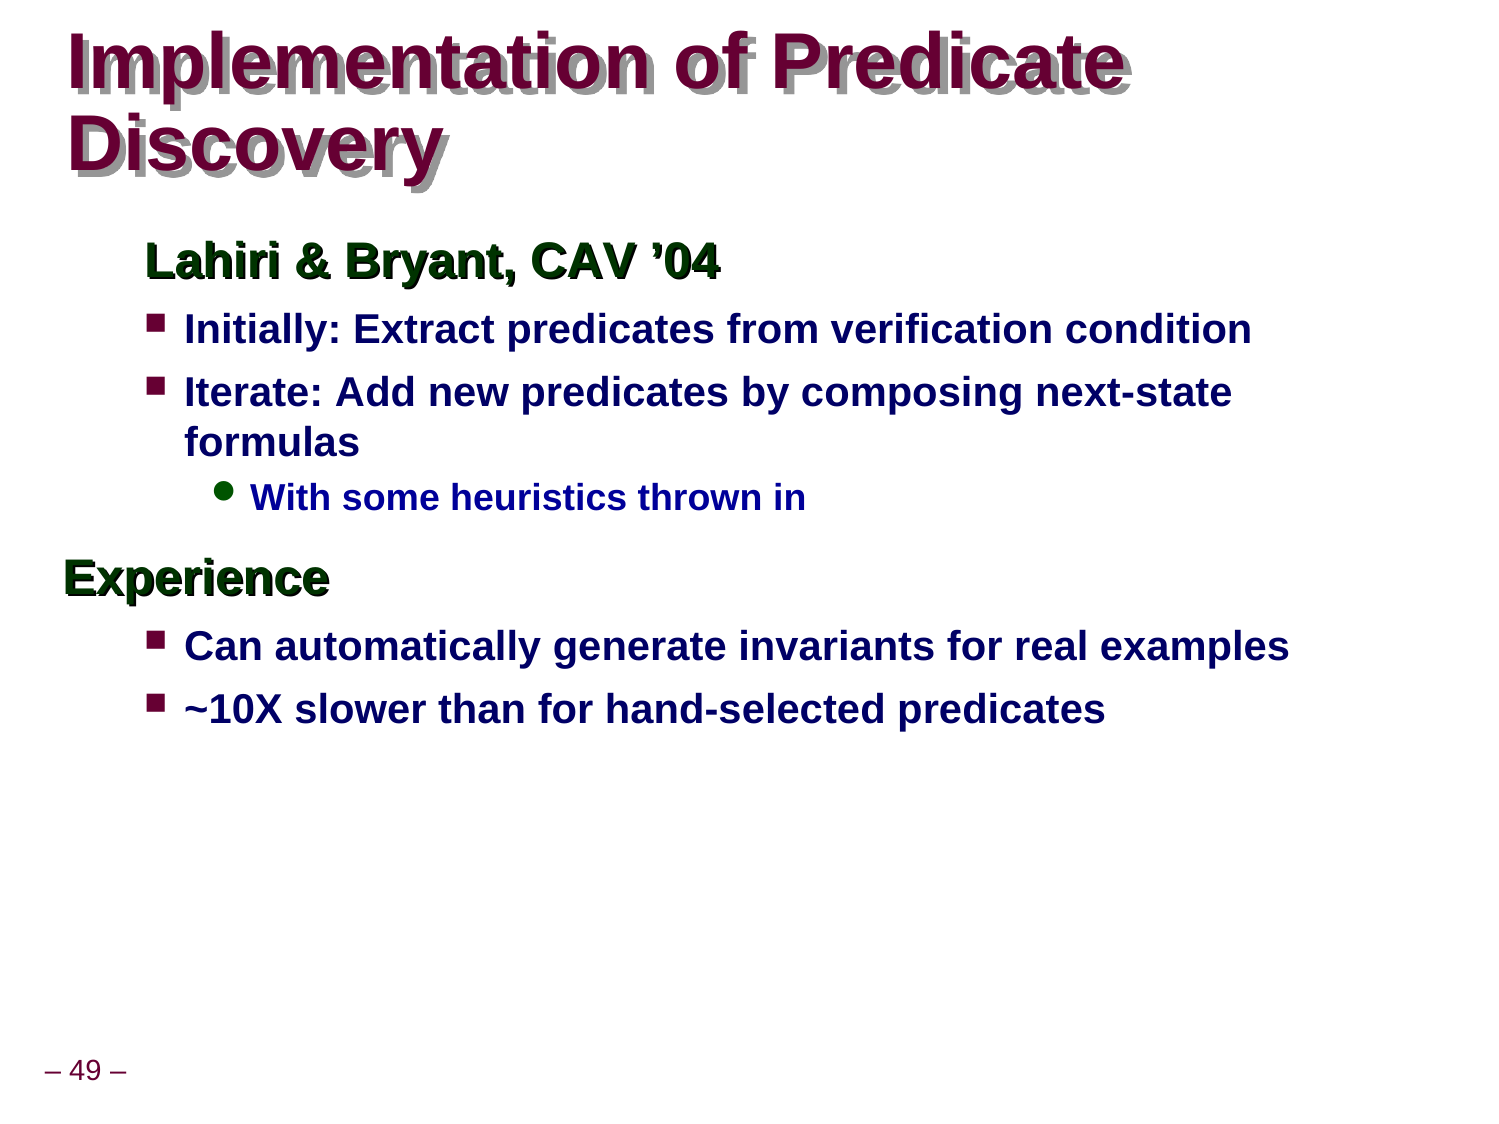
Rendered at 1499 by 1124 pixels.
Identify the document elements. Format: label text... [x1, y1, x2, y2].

title Implementation of Predicate Discovery [66, 21, 1495, 188]
list Lahiri & Bryant, CAV ’04 Initially: Extract predicates from verification condition Iterate: Add new predicates by composing next-state formulas With some heuristics thrown in Experience Can automatically generate invariants for real examples ~10X slower than for hand-selected predicates [47, 224, 1409, 1056]
